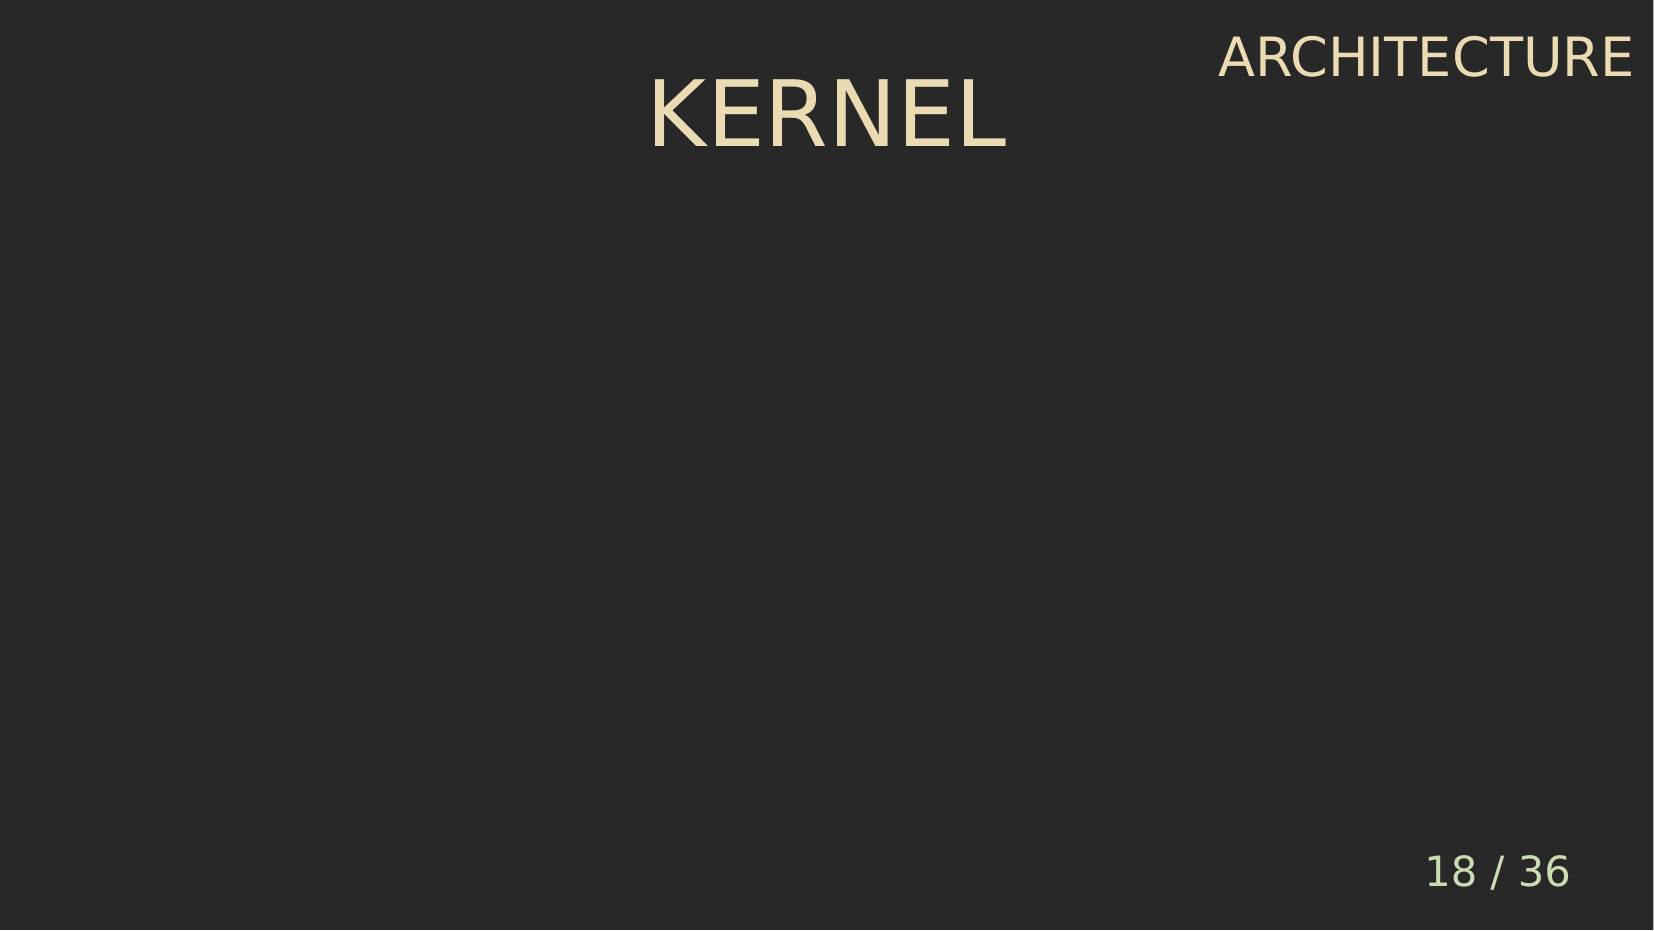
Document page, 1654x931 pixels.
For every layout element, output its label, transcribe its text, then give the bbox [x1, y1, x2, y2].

title KERNEL [82, 37, 1571, 193]
text_box ARCHITECTURE [1200, 18, 1651, 97]
